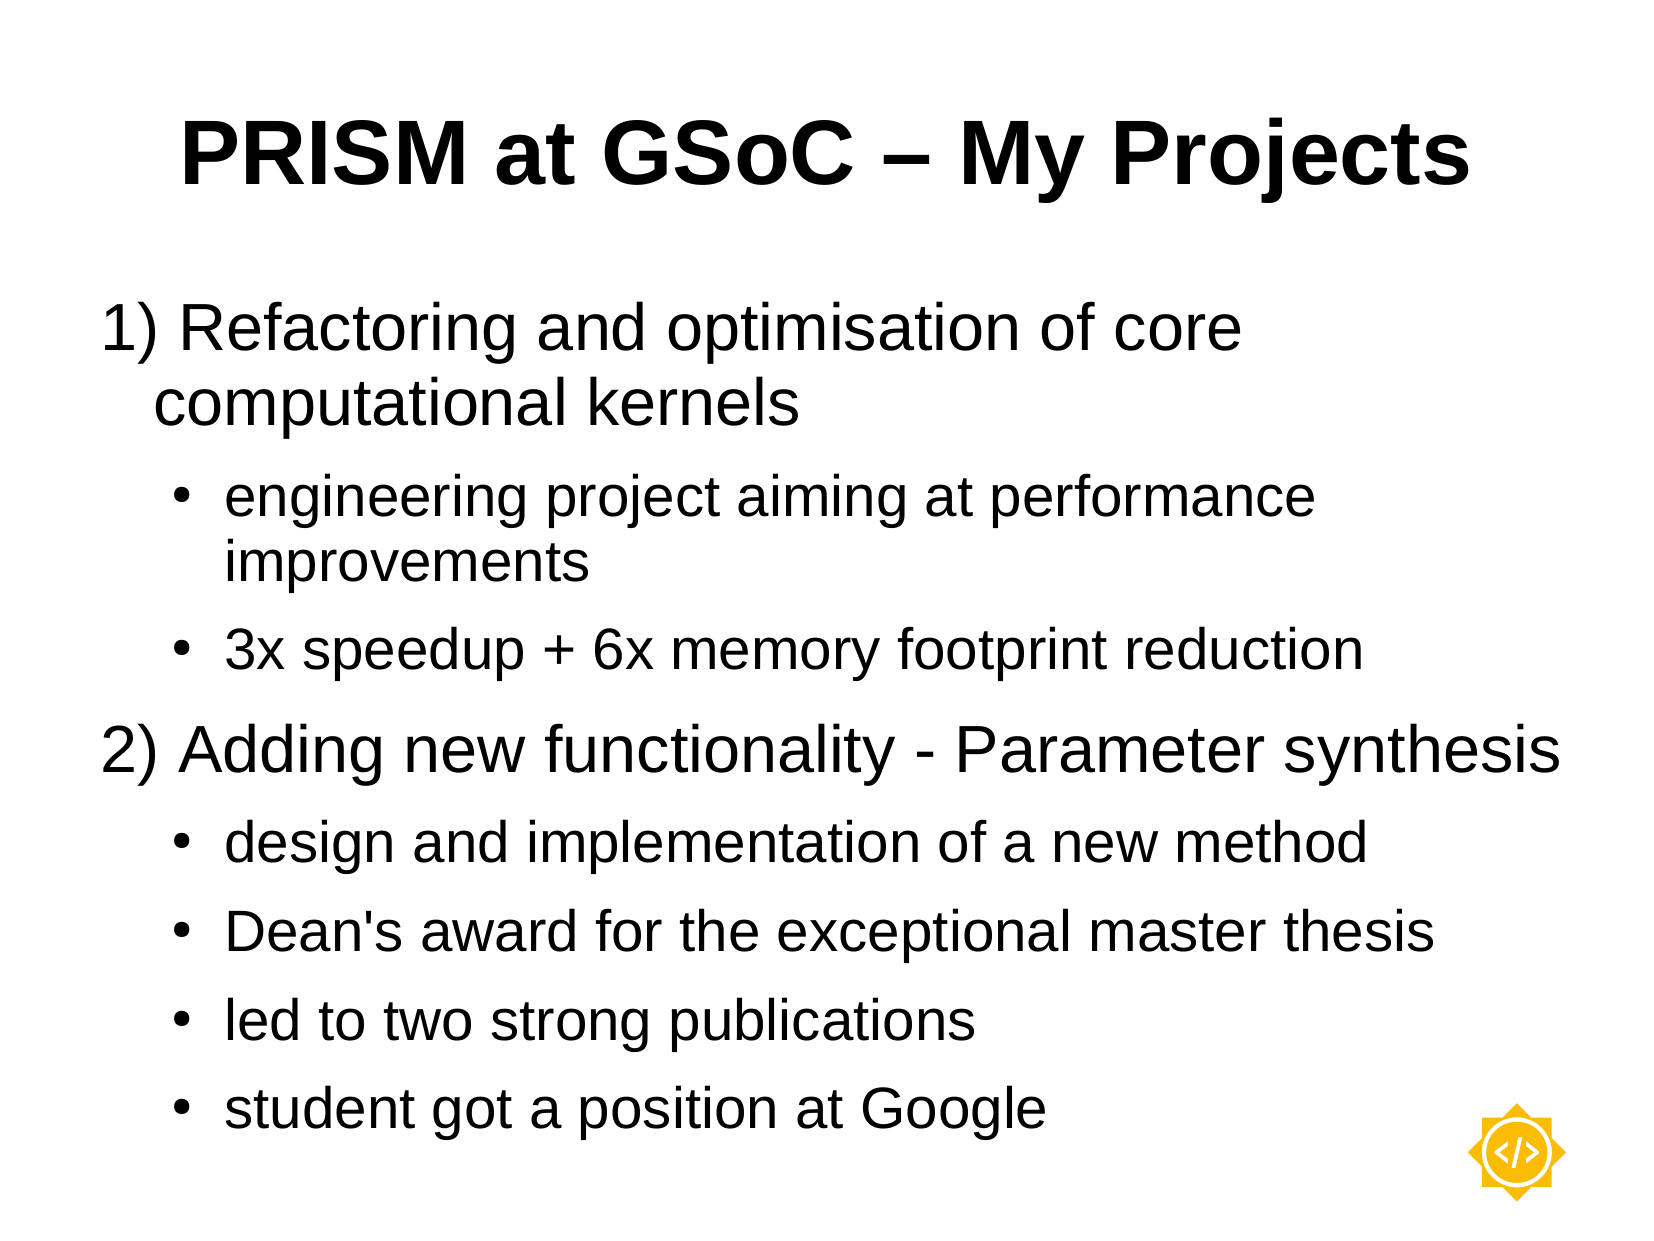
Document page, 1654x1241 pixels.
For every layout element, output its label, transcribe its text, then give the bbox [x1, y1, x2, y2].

title PRISM at GSoC – My Projects [82, 49, 1571, 257]
list Refactoring and optimisation of core computational kernels engineering project aiming at performance improvements 3x speedup + 6x memory footprint reduction Adding new functionality - Parameter synthesis design and implementation of a new method Dean's award for the exceptional master thesis led to two strong publications student got a position at Google [82, 290, 1571, 1010]
